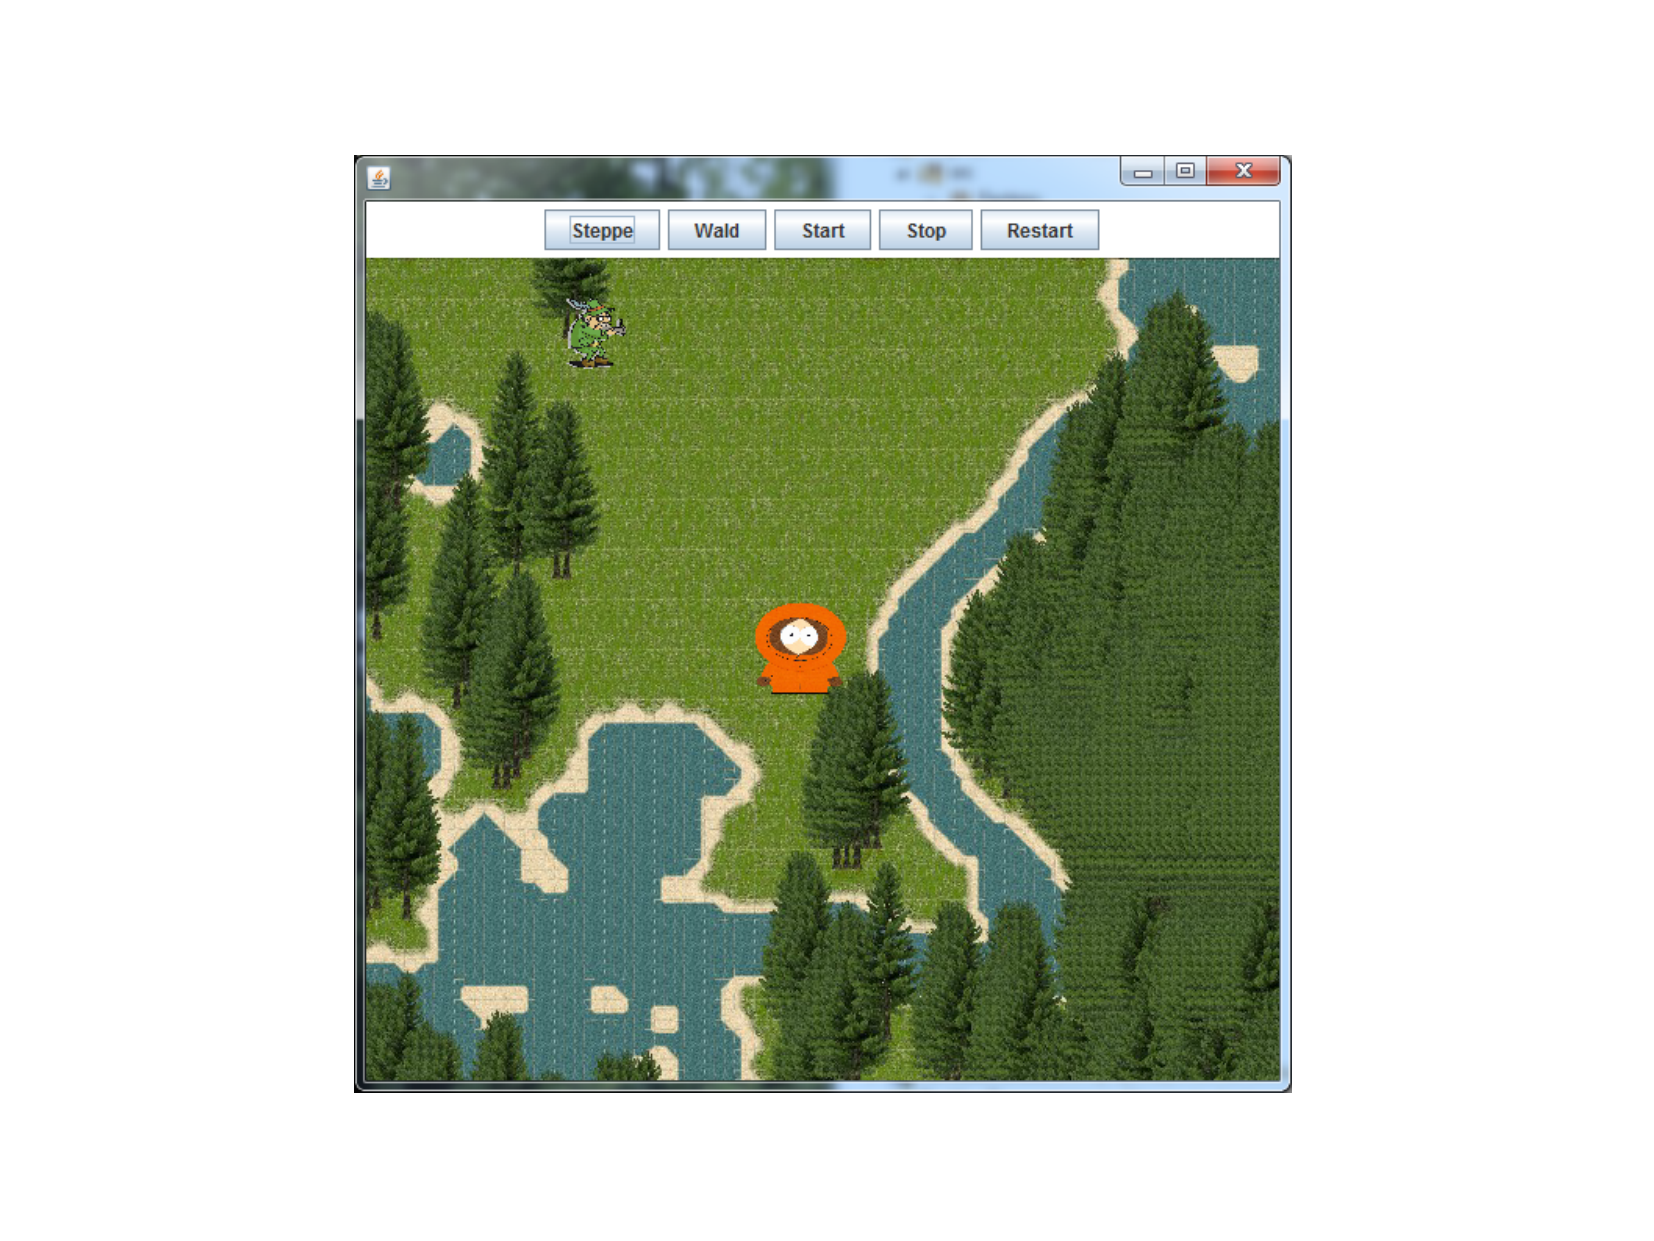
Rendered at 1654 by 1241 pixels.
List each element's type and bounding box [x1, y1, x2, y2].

picture [354, 155, 1292, 1093]
